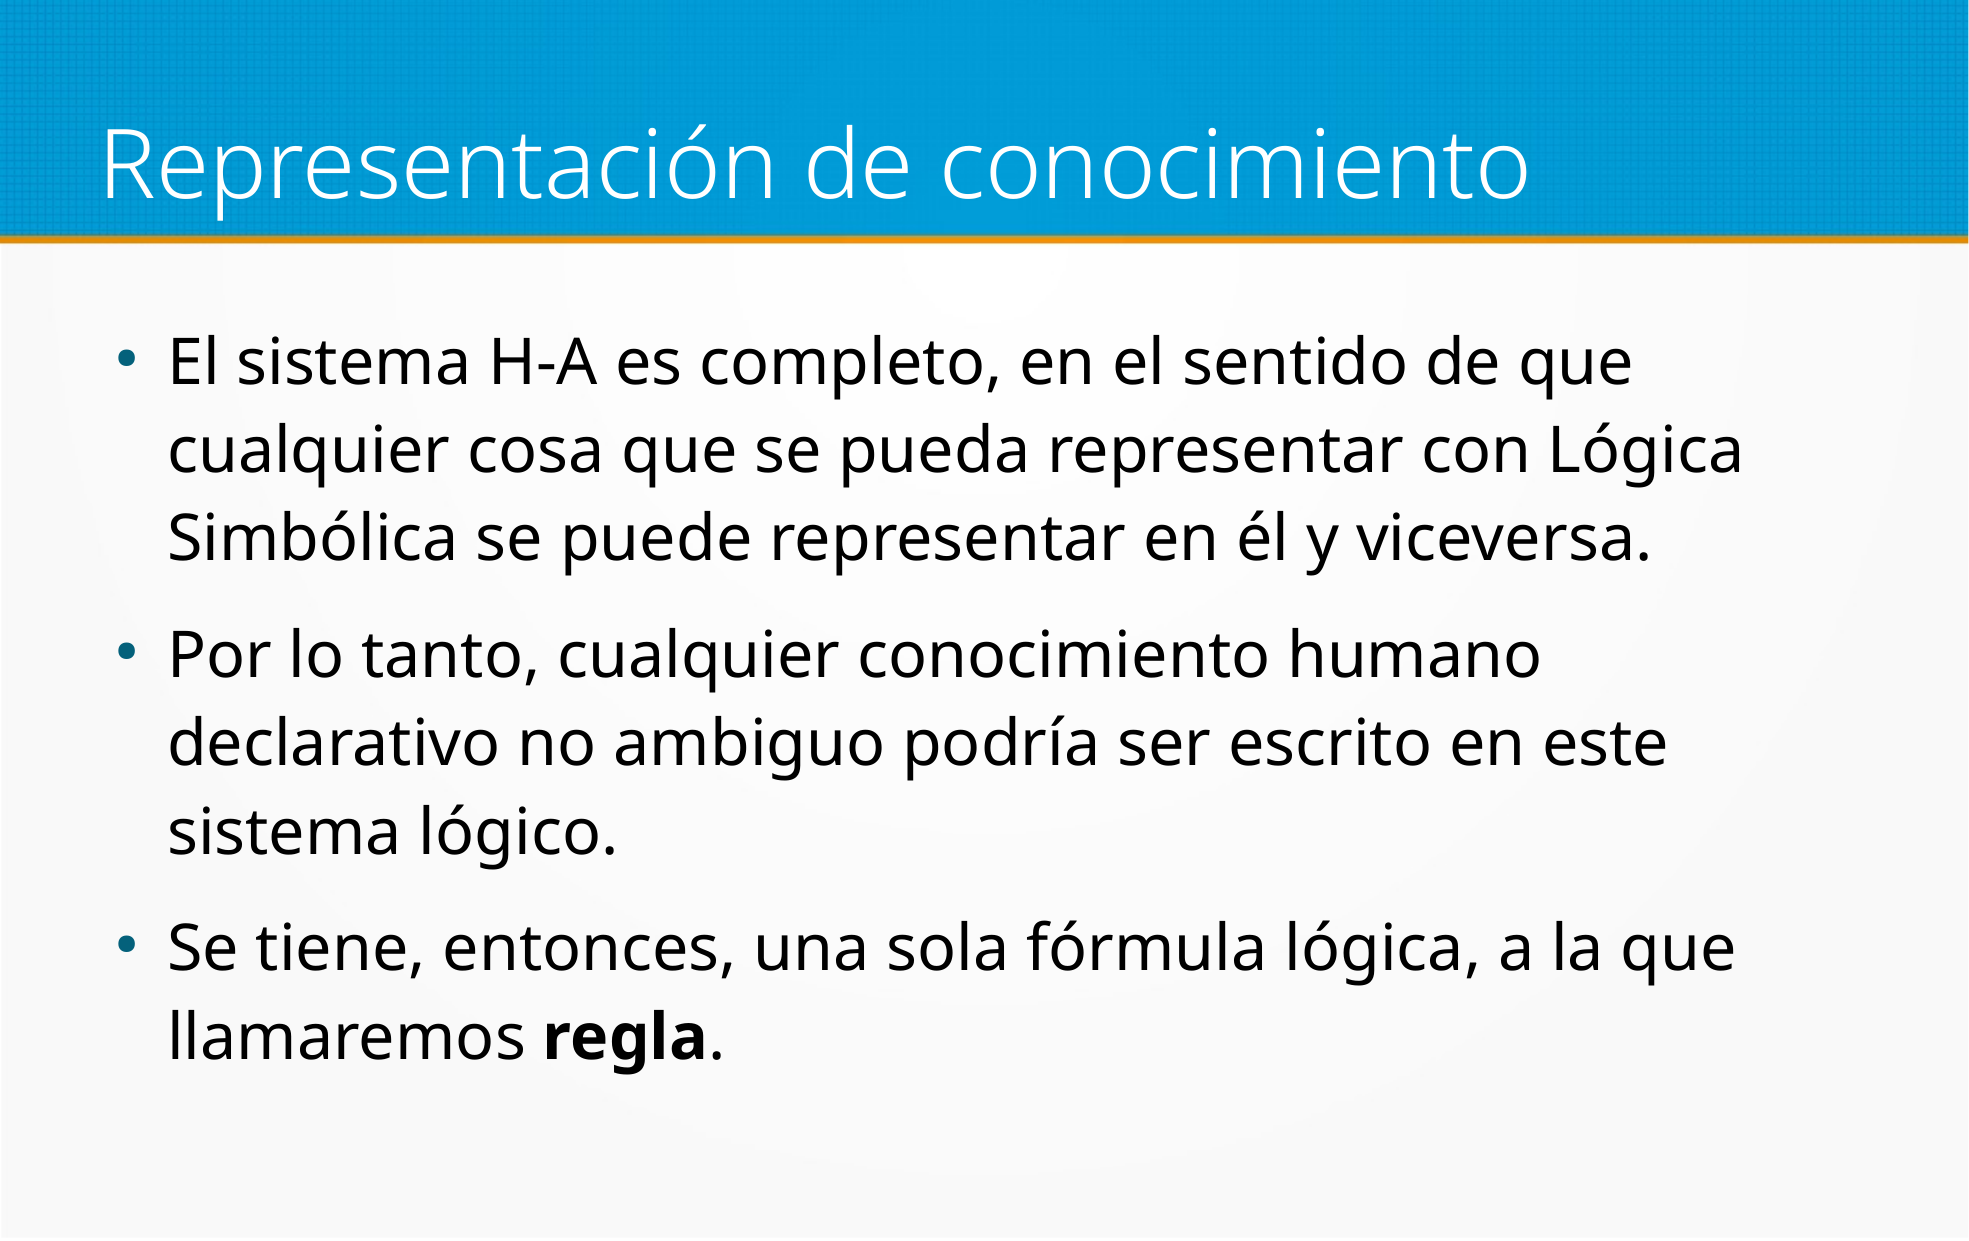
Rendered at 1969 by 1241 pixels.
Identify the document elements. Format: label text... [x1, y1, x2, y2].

picture [0, 233, 1969, 1241]
title Representación de conocimiento [98, 19, 1870, 227]
list El sistema H-A es completo, en el sentido de que cualquier cosa que se pueda representar con Lógica Simbólica se puede representar en él y viceversa. Por lo tanto, cualquier conocimiento humano declarativo no ambiguo podría ser escrito en este sistema lógico. Se tiene, entonces, una sola fórmula lógica, a la que llamaremos regla. [98, 315, 1861, 1081]
